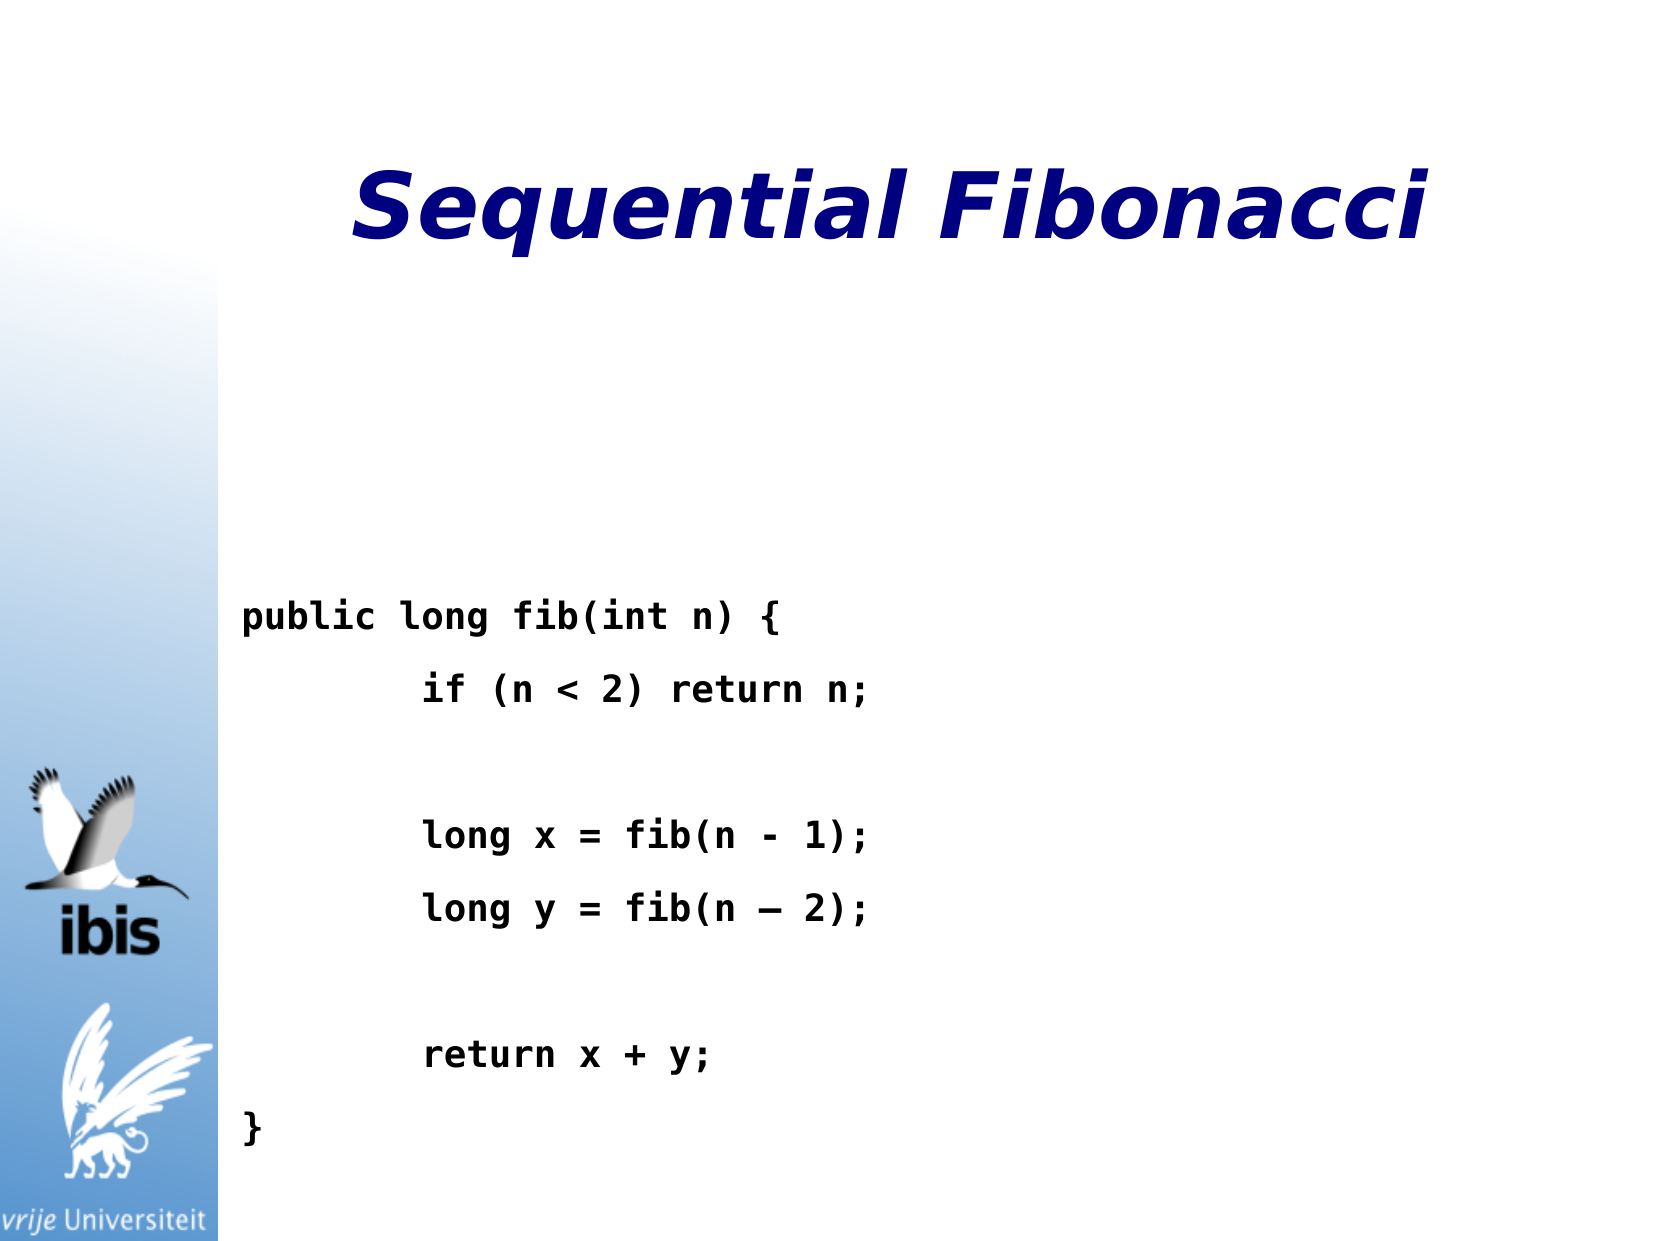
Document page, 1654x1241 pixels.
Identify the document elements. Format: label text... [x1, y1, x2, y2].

list public long fib(int n) { if (n < 2) return n; long x = fib(n - 1); long y = fib(n – 2); return x + y; } [241, 376, 1654, 1218]
title Sequential Fibonacci [248, 102, 1534, 310]
picture [0, 0, 218, 1241]
